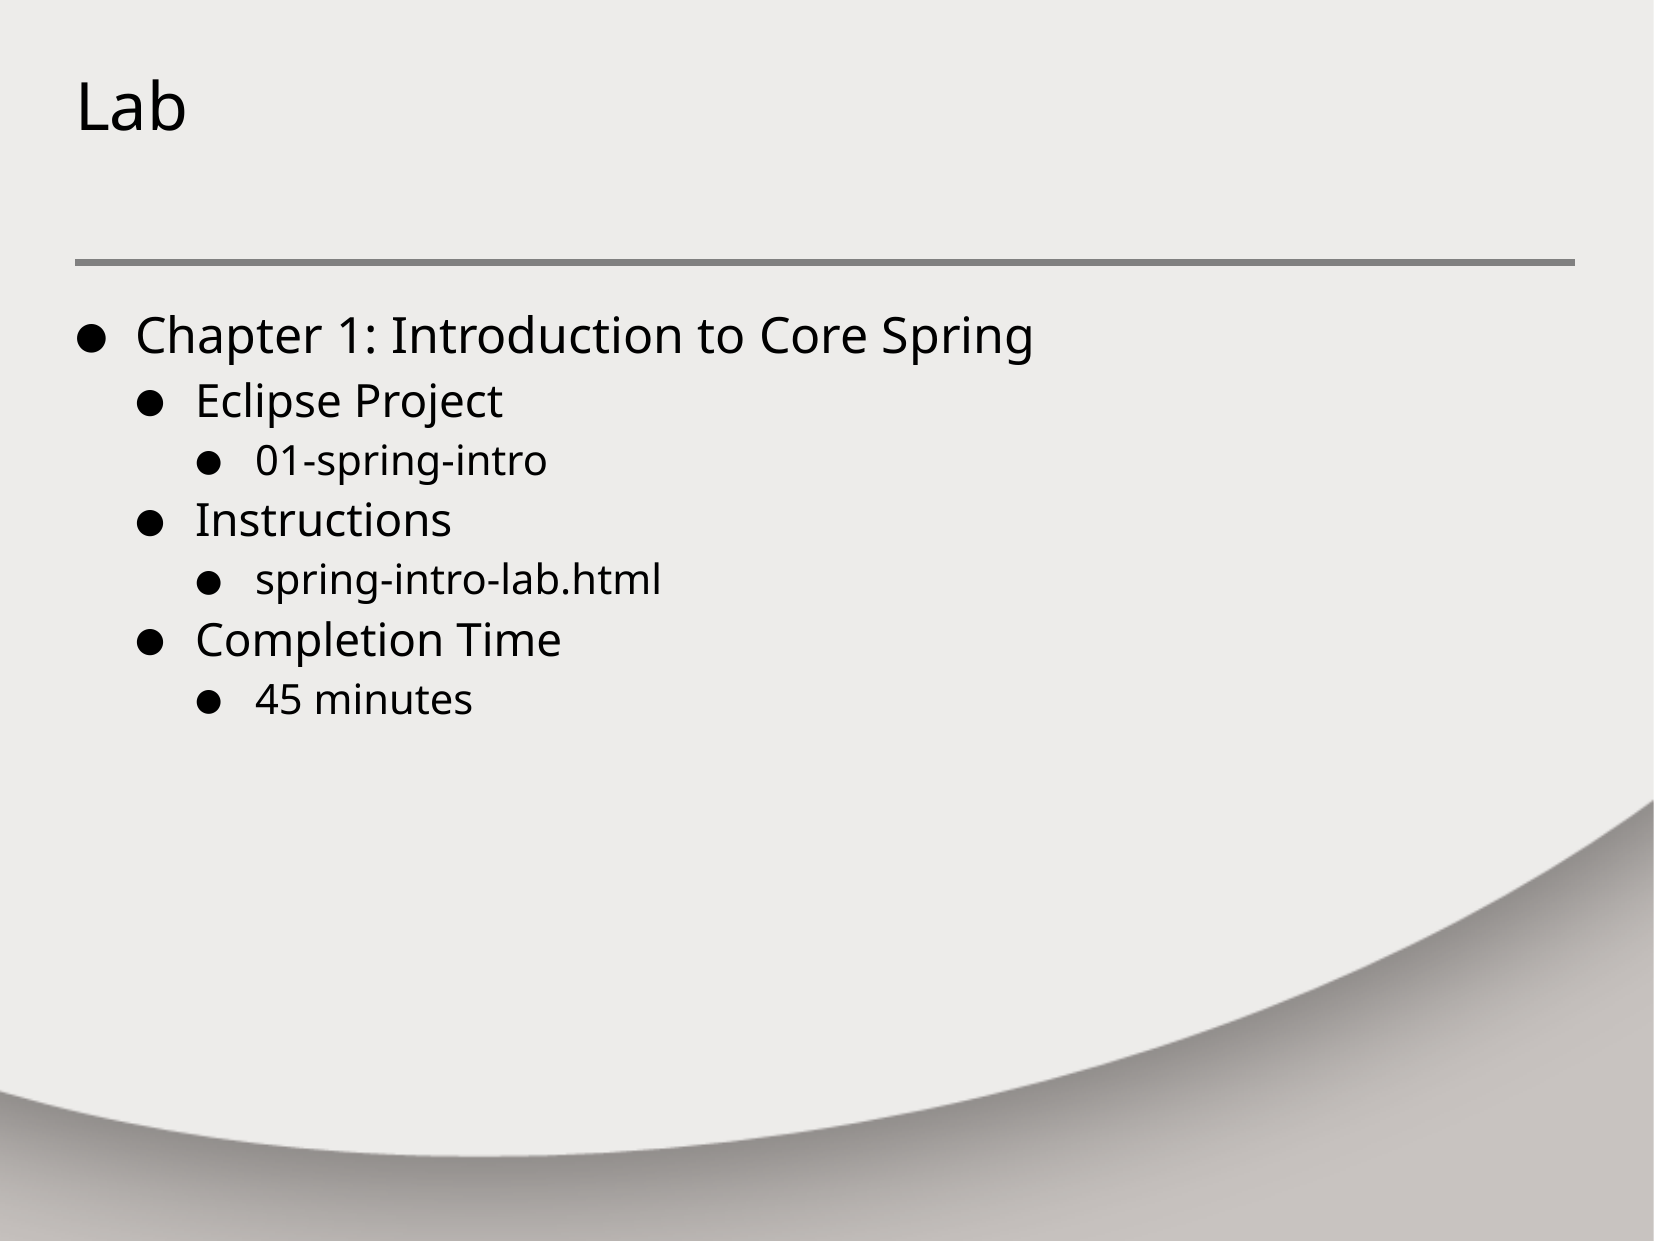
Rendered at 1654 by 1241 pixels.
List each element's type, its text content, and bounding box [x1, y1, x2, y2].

picture [0, 0, 1654, 1241]
list Chapter 1: Introduction to Core Spring Eclipse Project 01-spring-intro Instructions spring-intro-lab.html Completion Time 45 minutes [75, 300, 1576, 1163]
title Lab [75, 75, 1576, 226]
